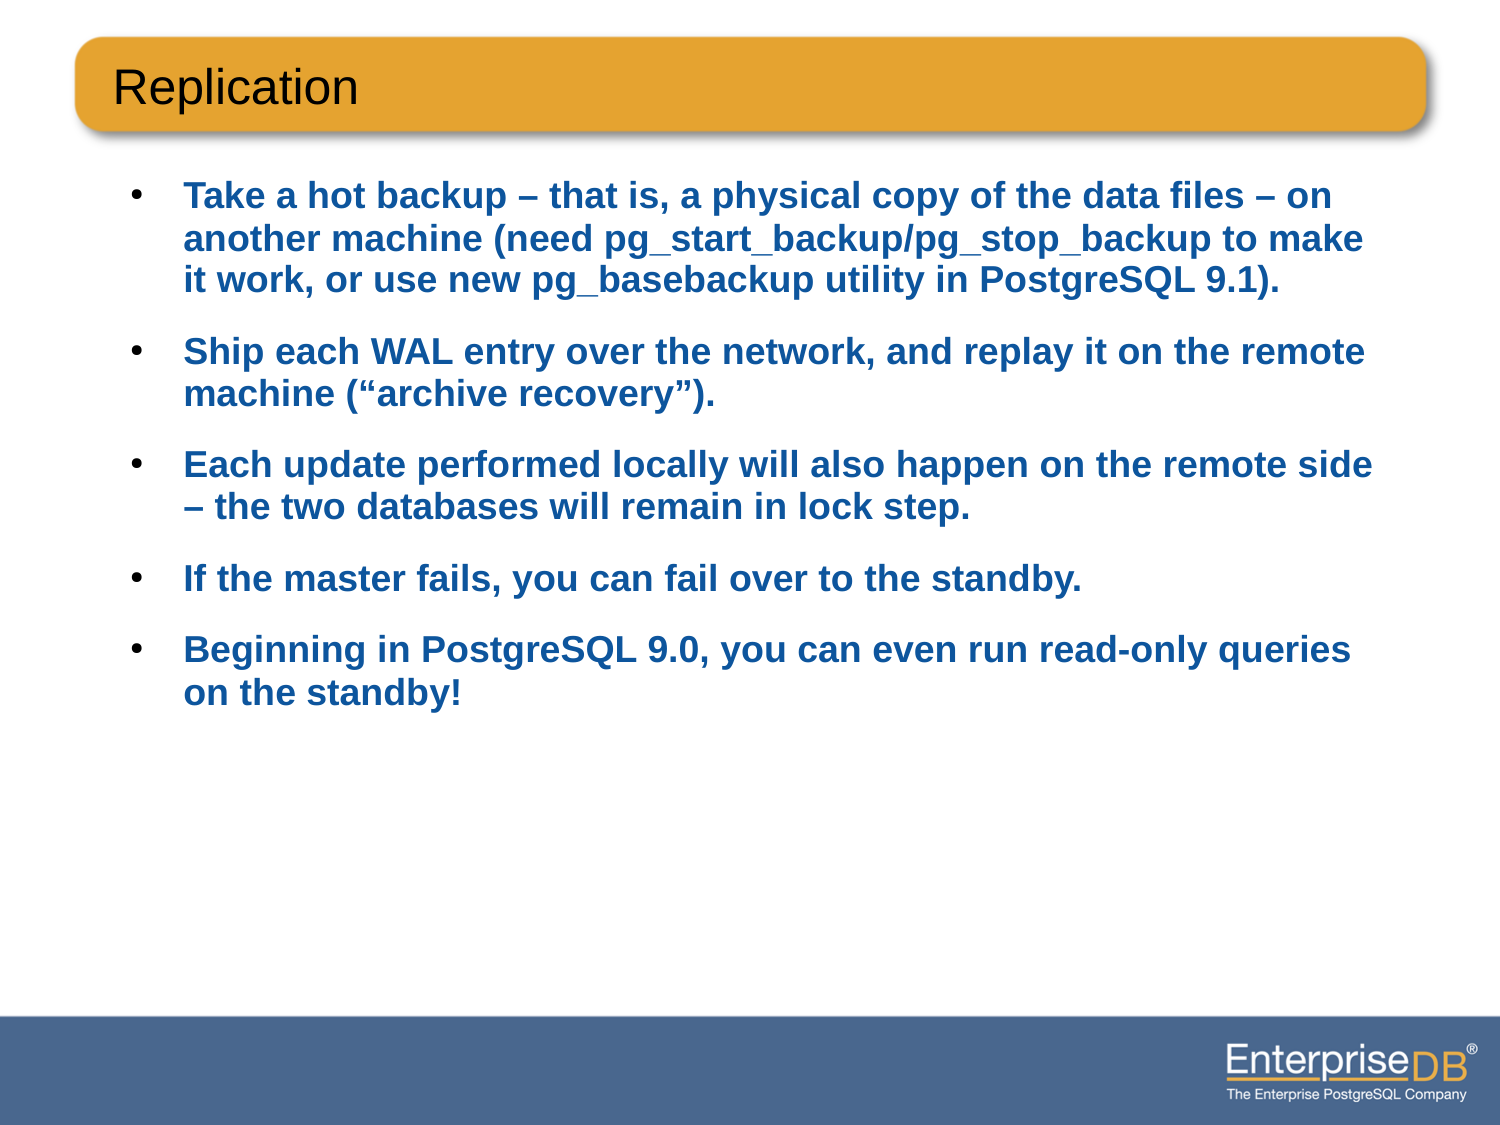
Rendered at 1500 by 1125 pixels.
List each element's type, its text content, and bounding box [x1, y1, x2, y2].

picture [0, 0, 1500, 1125]
list Take a hot backup – that is, a physical copy of the data files – on another machine (need pg_start_backup/pg_stop_backup to make it work, or use new pg_basebackup utility in PostgreSQL 9.1). Ship each WAL entry over the network, and replay it on the remote machine (“archive recovery”). Each update performed locally will also happen on the remote side – the two databases will remain in lock step. If the master fails, you can fail over to the standby. Beginning in PostgreSQL 9.0, you can even run read-only queries on the standby! [112, 174, 1388, 948]
title Replication [112, 37, 1388, 138]
